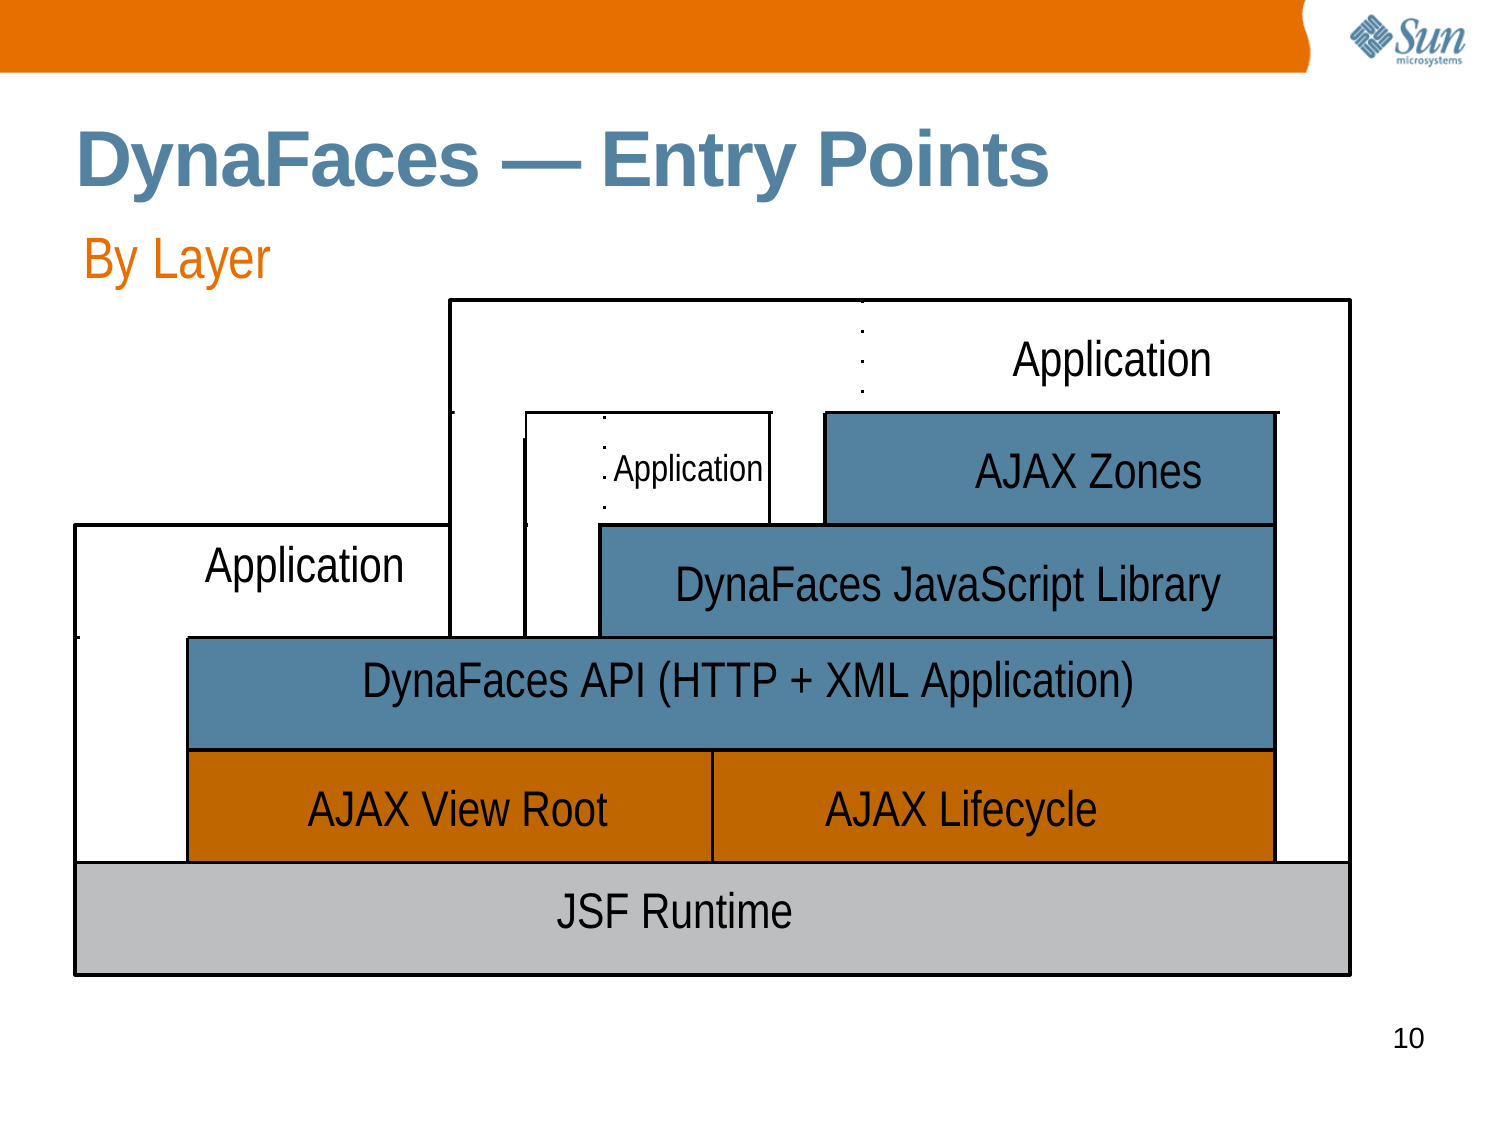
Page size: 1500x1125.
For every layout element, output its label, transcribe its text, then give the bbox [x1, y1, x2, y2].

text_box AJAX View Root [307, 787, 638, 846]
text_box DynaFaces JavaScript Library [675, 562, 1222, 621]
picture [0, 0, 1500, 75]
title DynaFaces — Entry Points [75, 122, 1438, 228]
text_box Application [613, 452, 764, 496]
text_box [75, 299, 1351, 976]
text_box Application [204, 543, 406, 603]
text_box Application [1012, 337, 1213, 396]
text_box AJAX Zones [975, 450, 1203, 509]
text_box By Layer [83, 232, 1351, 300]
text_box JSF Runtime [556, 889, 794, 948]
text_box AJAX Lifecycle [825, 787, 1099, 846]
text_box DynaFaces API (HTTP + XML Application) [362, 658, 1129, 717]
